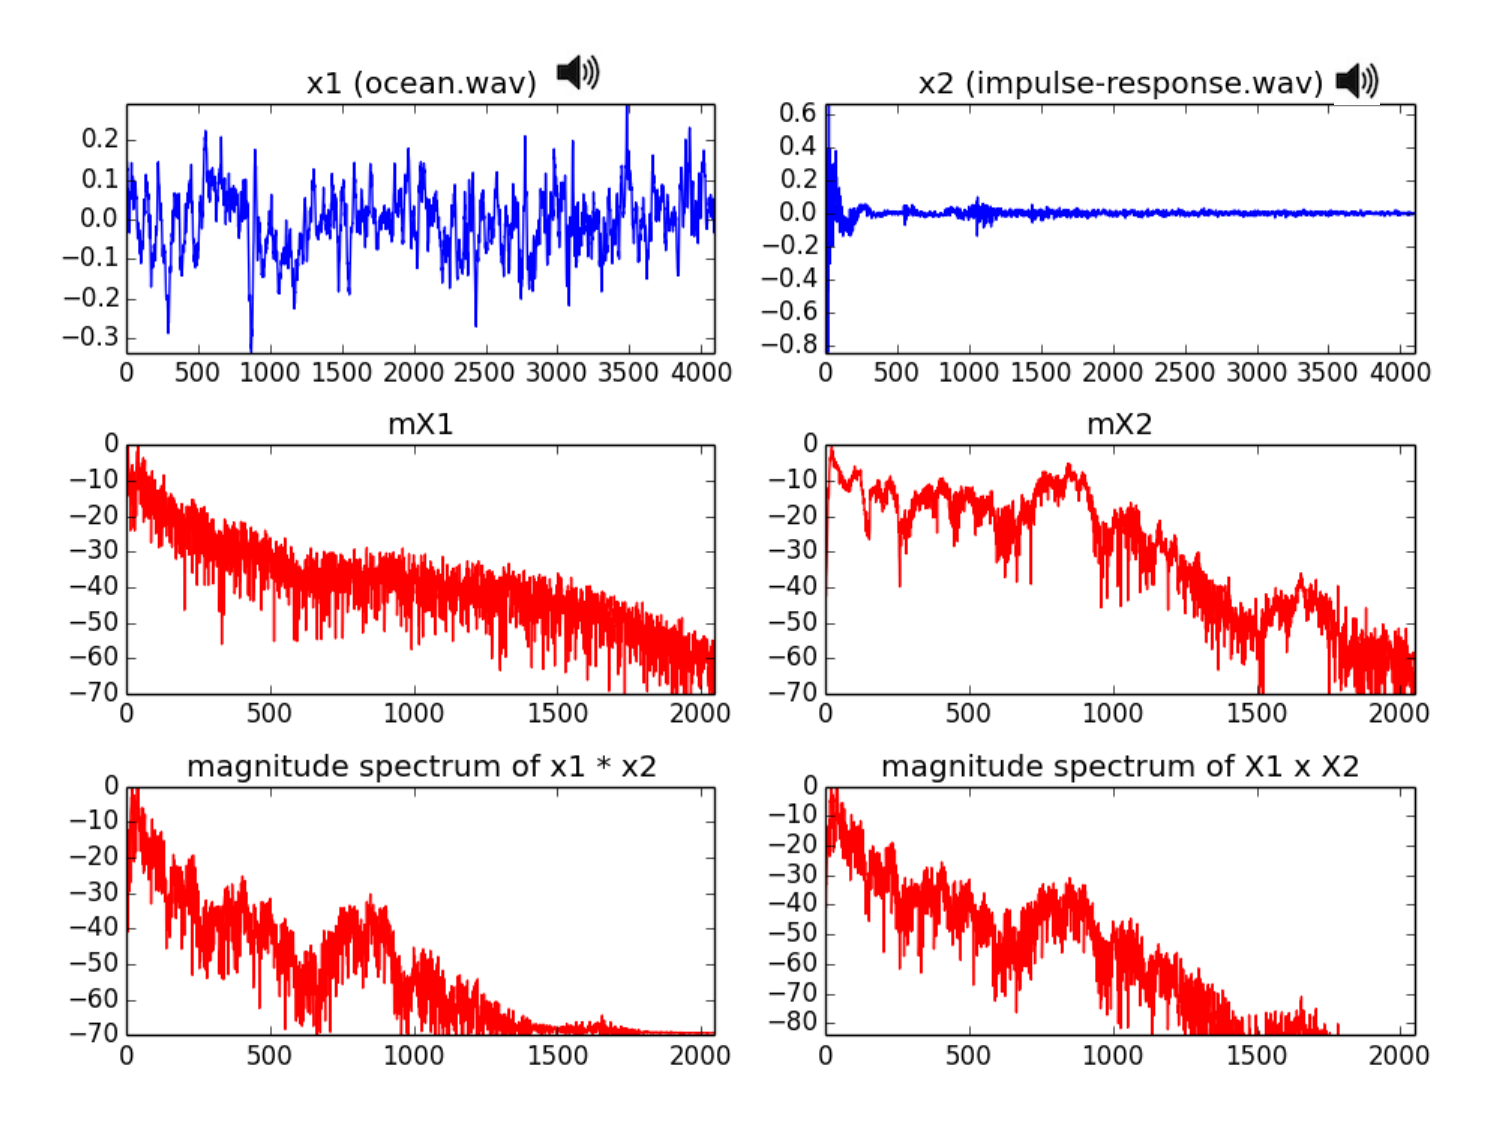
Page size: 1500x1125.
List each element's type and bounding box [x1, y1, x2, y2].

picture [35, 44, 1460, 1095]
